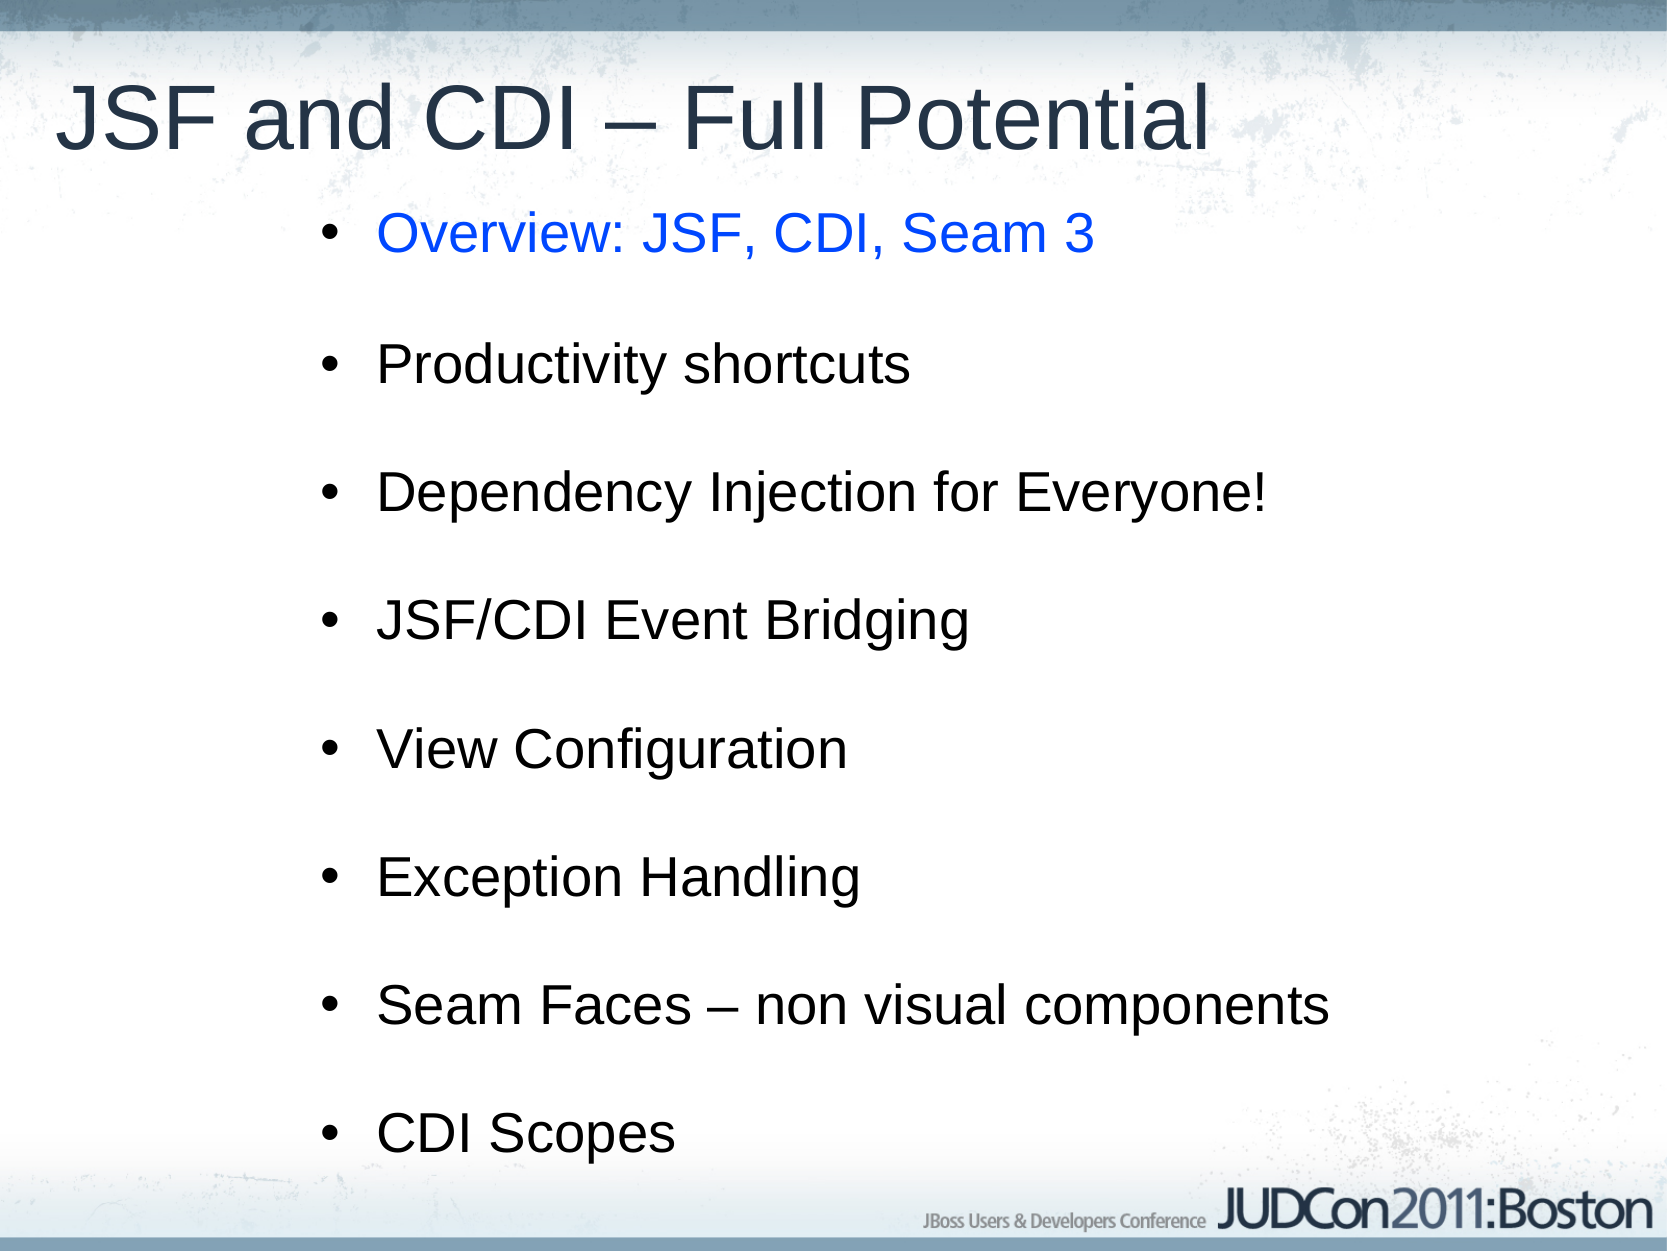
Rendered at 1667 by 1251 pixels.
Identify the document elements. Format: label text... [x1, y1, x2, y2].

title JSF and CDI – Full Potential [40, 50, 1627, 216]
picture [0, 0, 1667, 1251]
list Overview: JSF, CDI, Seam 3 Productivity shortcuts Dependency Injection for Everyone! JSF/CDI Event Bridging View Configuration Exception Handling Seam Faces – non visual components CDI Scopes [301, 200, 1366, 1163]
